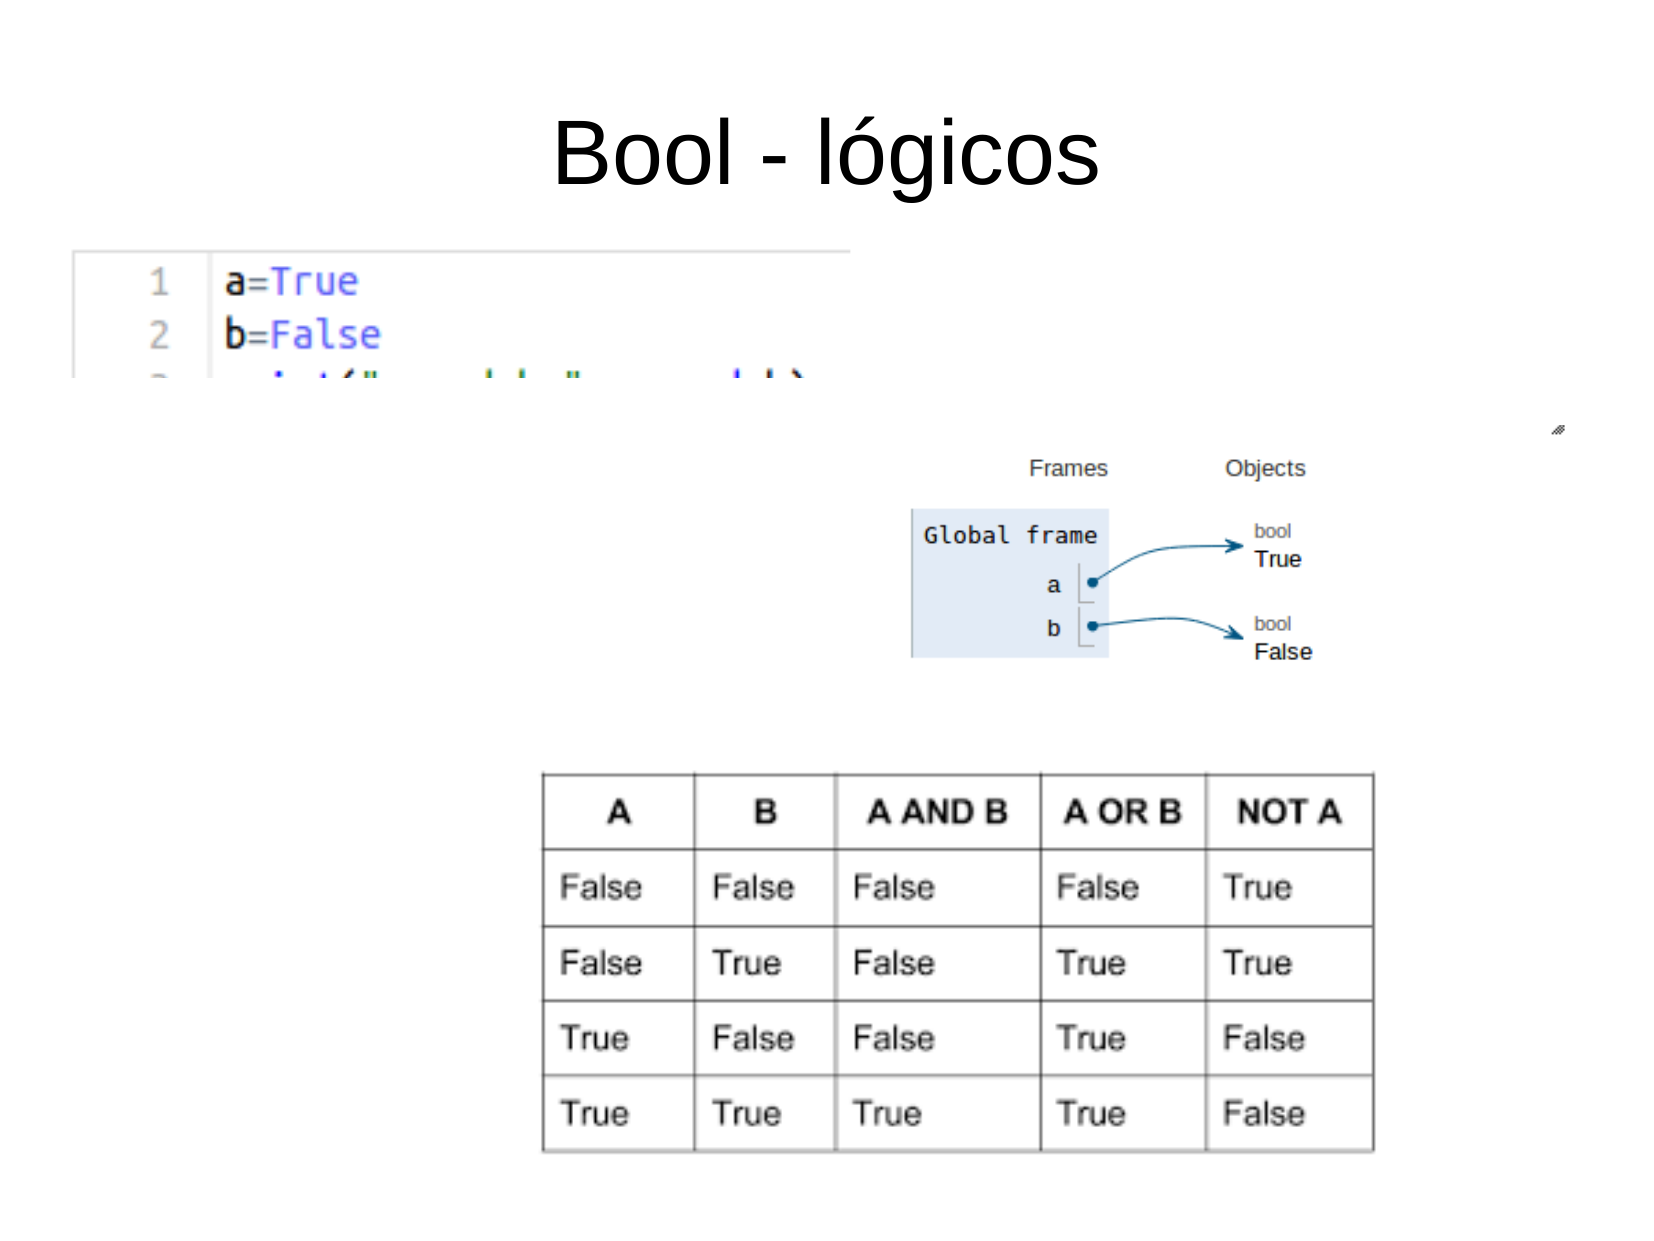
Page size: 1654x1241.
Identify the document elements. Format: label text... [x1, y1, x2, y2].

picture [42, 236, 851, 378]
picture [885, 425, 1614, 700]
title Bool - lógicos [82, 49, 1571, 257]
picture [518, 747, 1395, 1182]
